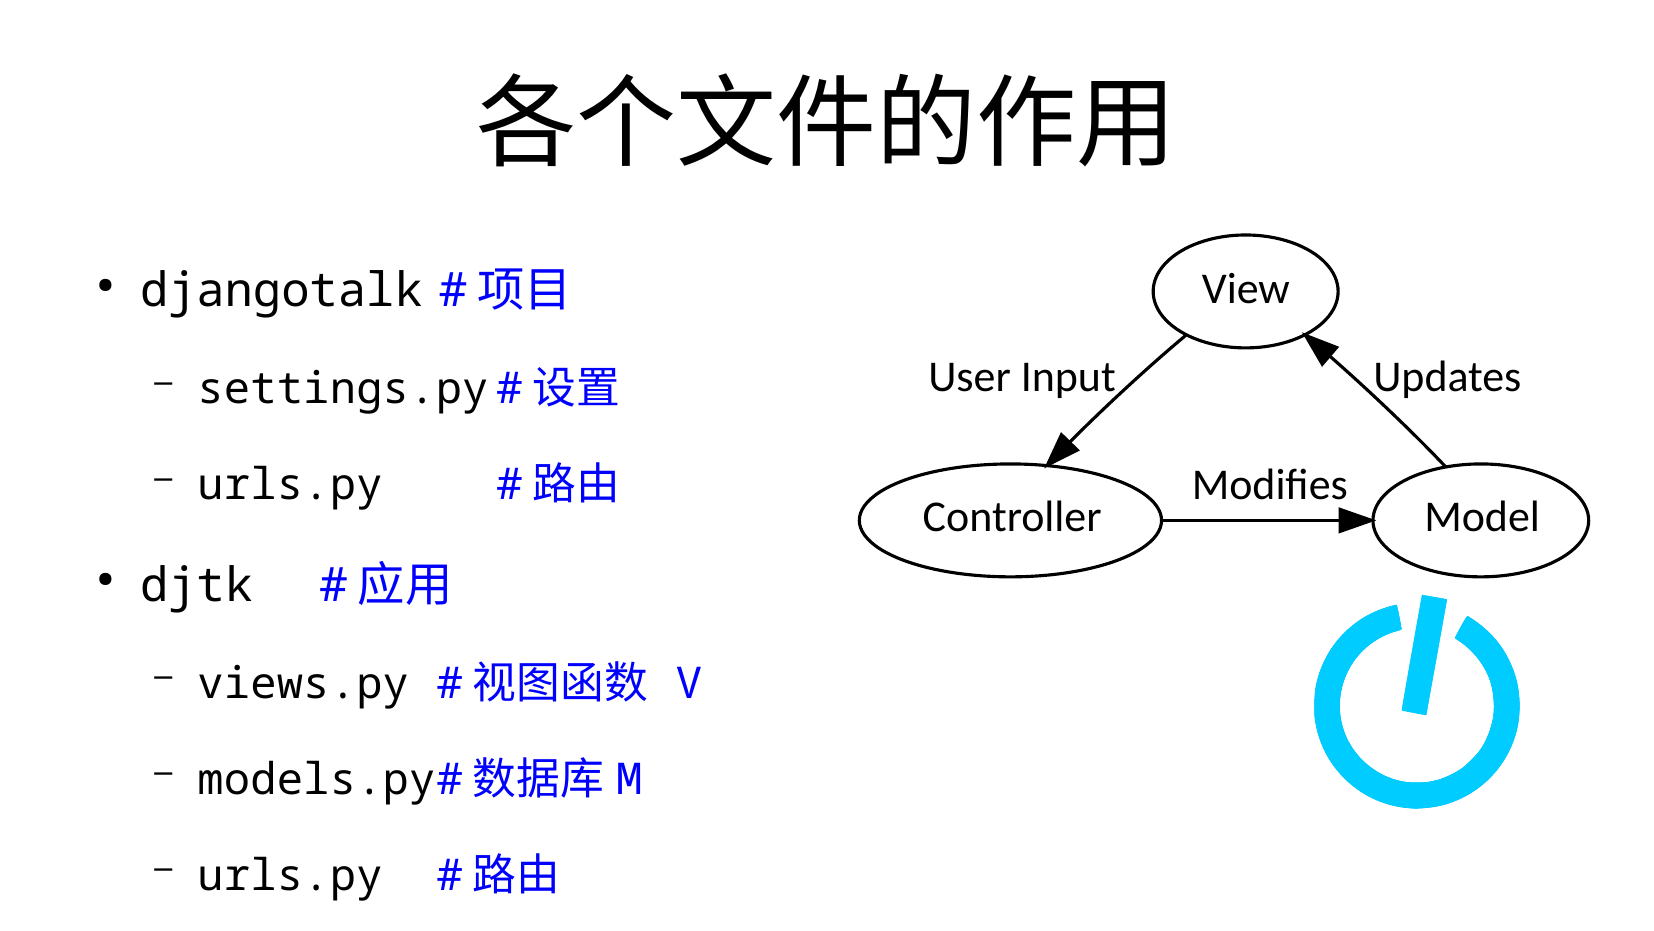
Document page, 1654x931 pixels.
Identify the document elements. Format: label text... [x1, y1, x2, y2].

picture [845, 221, 1604, 591]
list djangotalk #项目 settings.py #设置 urls.py #路由 djtk #应用 views.py #视图函数 V models.py #数据库 M urls.py #路由 [82, 217, 886, 910]
title 各个文件的作用 [82, 37, 1571, 193]
